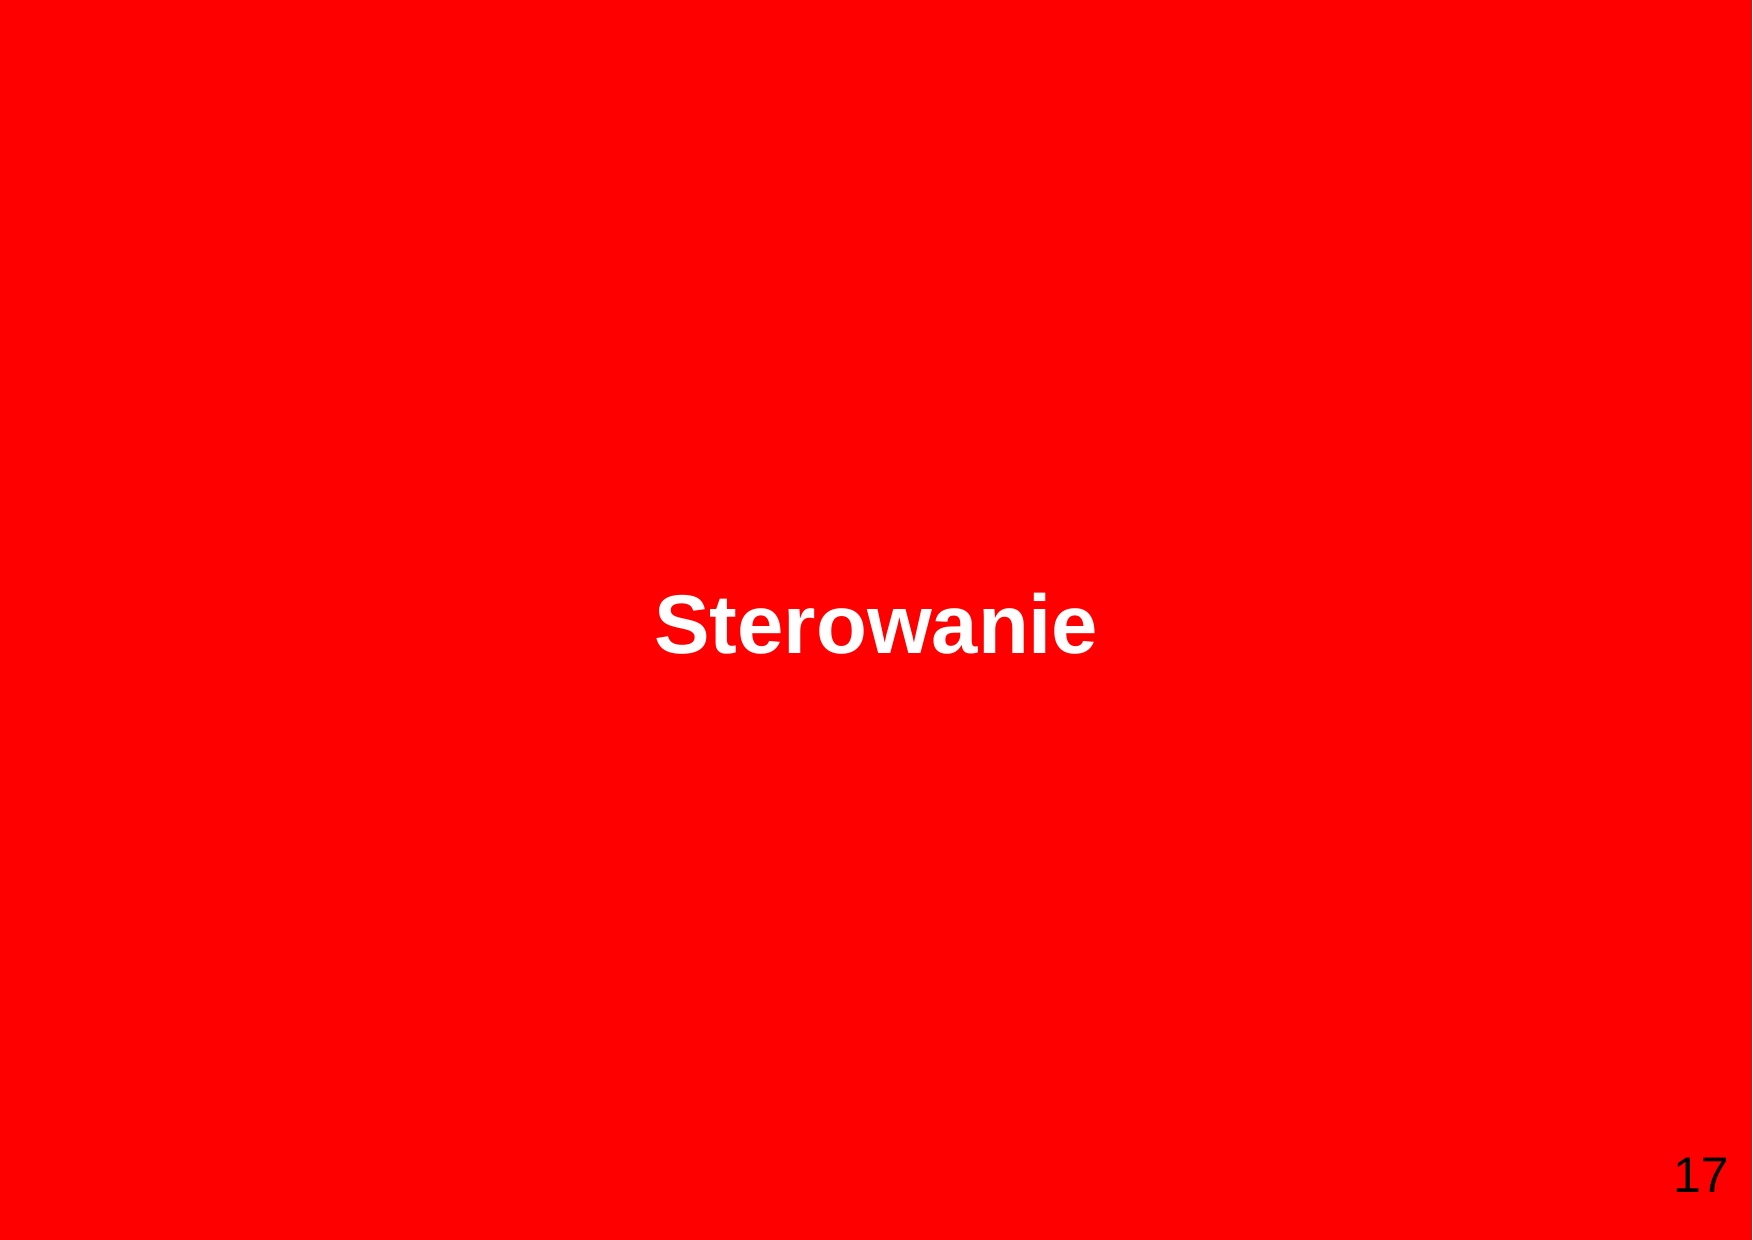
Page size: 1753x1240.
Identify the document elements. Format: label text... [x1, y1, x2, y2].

title Sterowanie [131, 516, 1622, 724]
